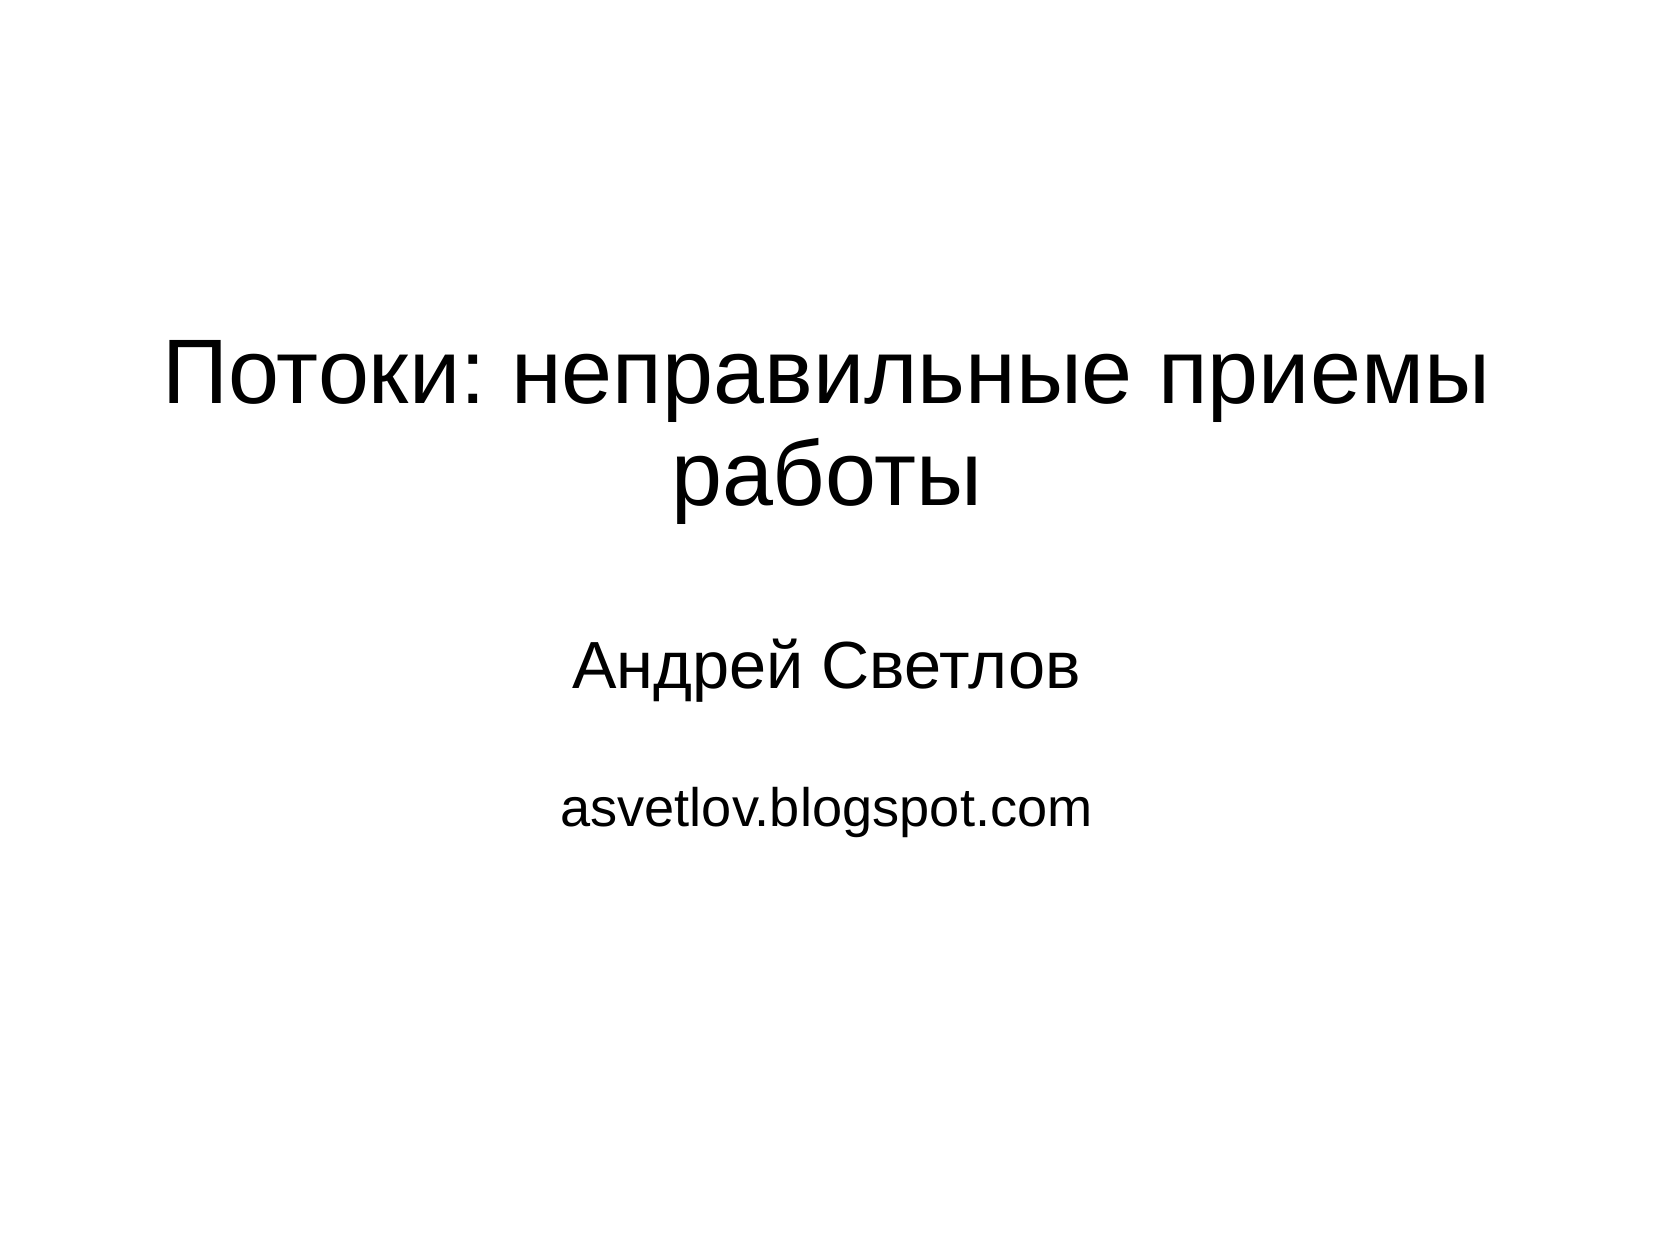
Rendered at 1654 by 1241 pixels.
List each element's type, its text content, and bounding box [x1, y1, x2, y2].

subtitle Потоки: неправильные приемы работы Андрей Светлов asvetlov.blogspot.com [82, 49, 1571, 1109]
